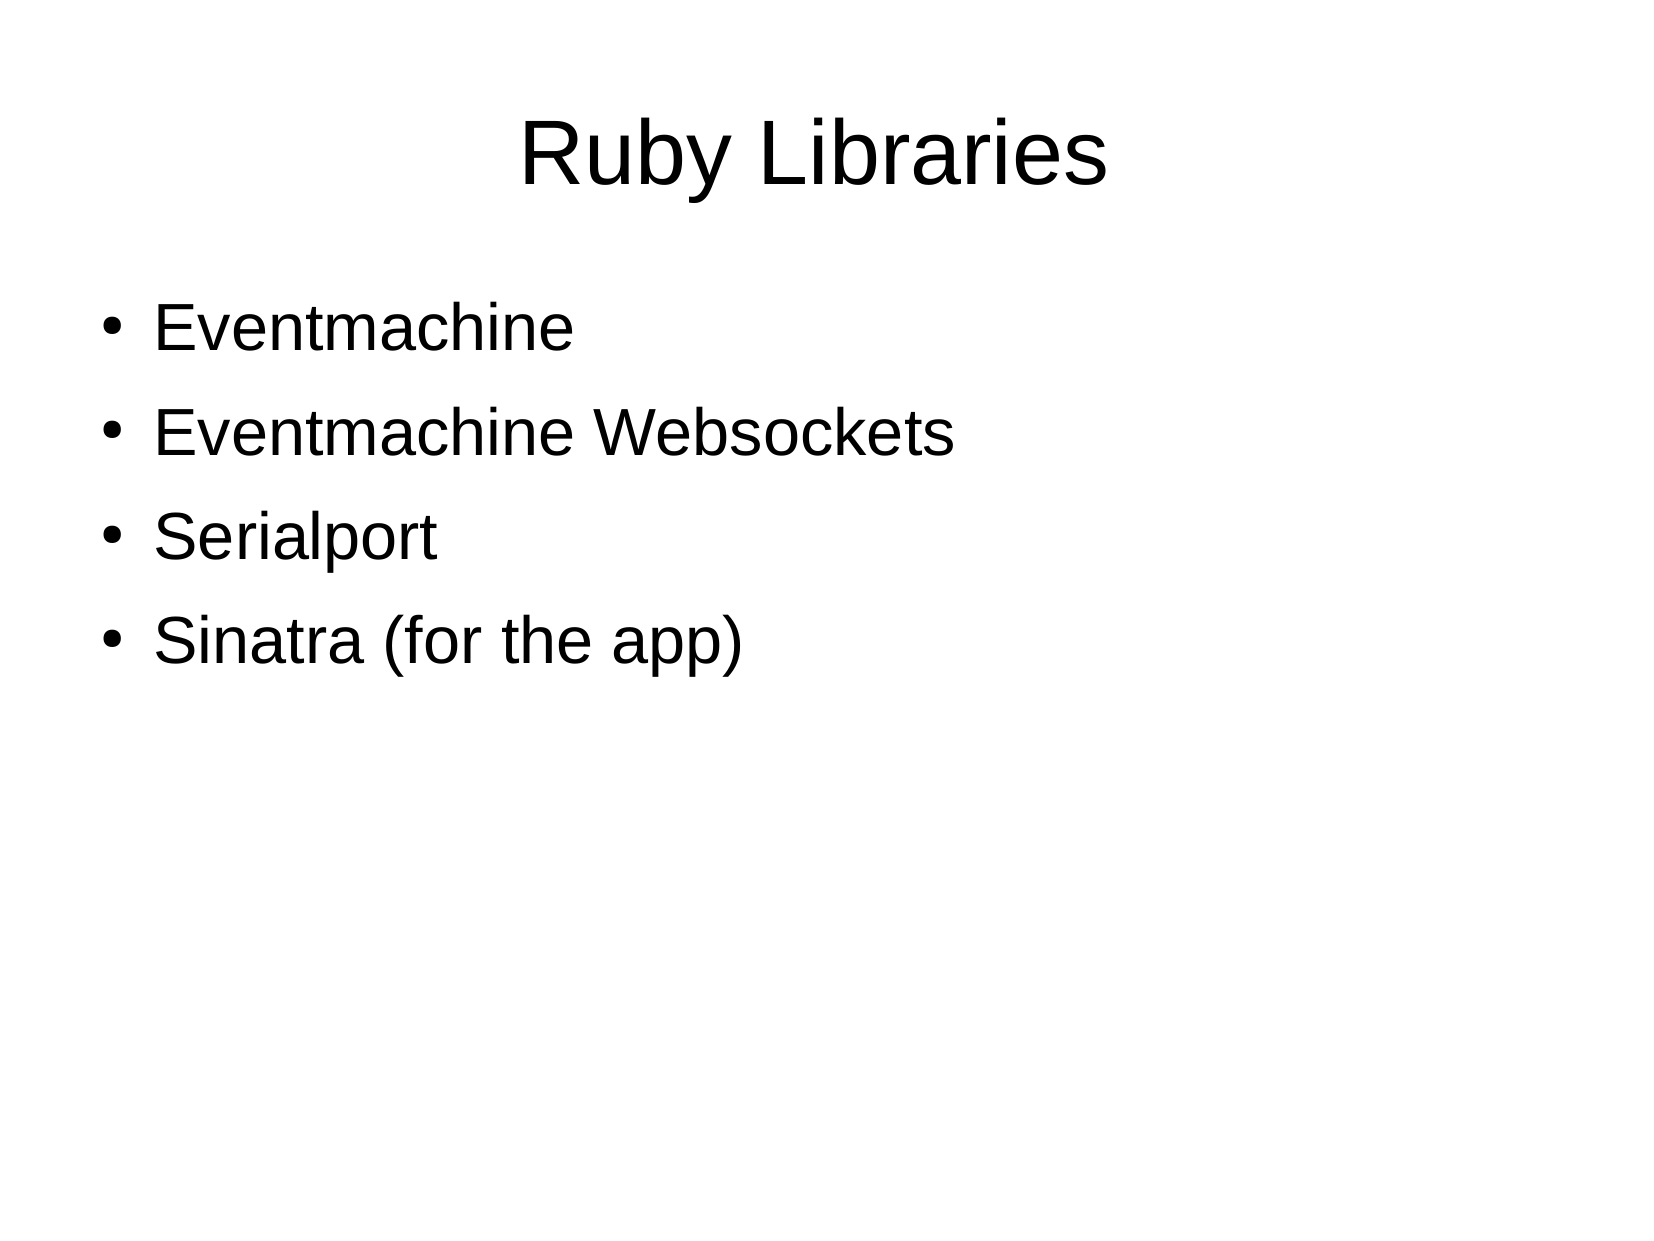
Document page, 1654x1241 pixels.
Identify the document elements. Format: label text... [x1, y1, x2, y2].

list Eventmachine Eventmachine Websockets Serialport Sinatra (for the app) [82, 290, 1571, 1010]
title Ruby Libraries [82, 49, 1571, 257]
